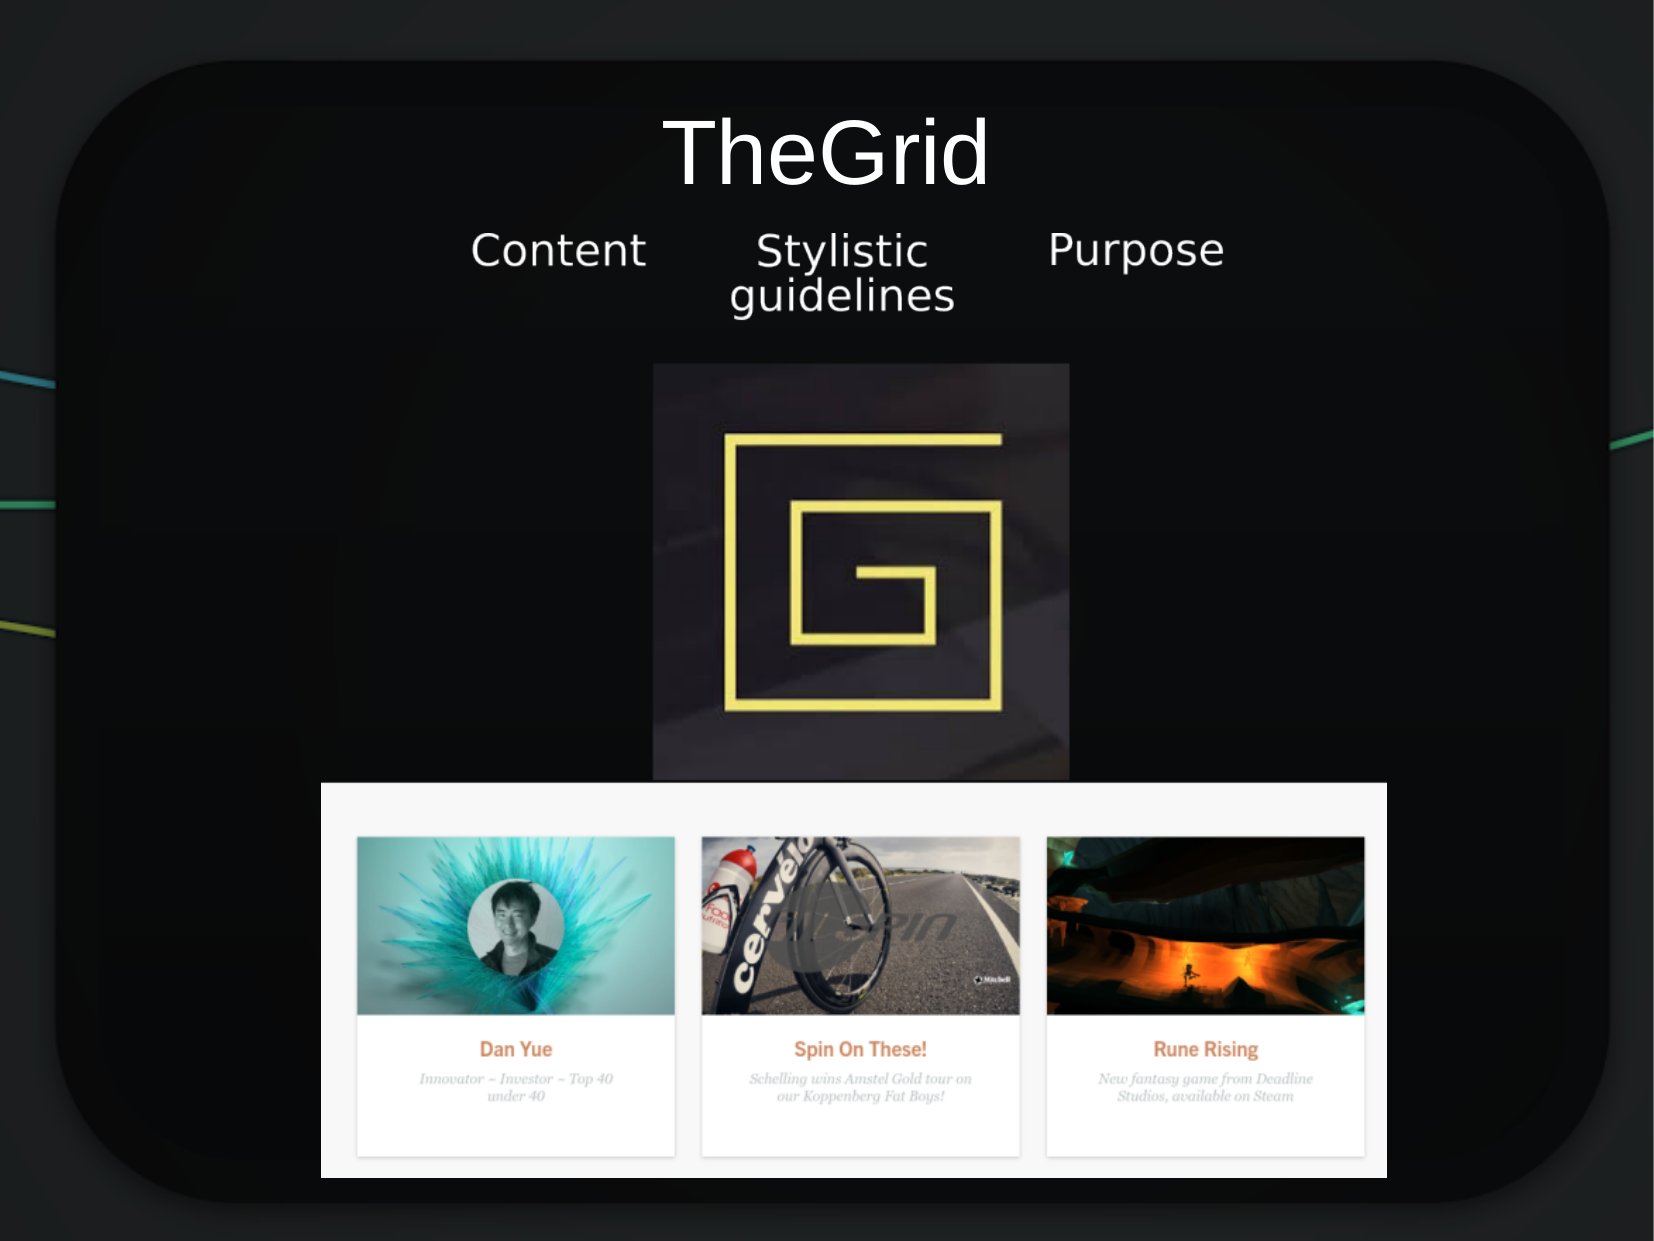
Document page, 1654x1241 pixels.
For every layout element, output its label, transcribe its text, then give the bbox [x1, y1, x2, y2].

picture [0, 0, 1654, 1241]
title TheGrid [82, 49, 1571, 257]
